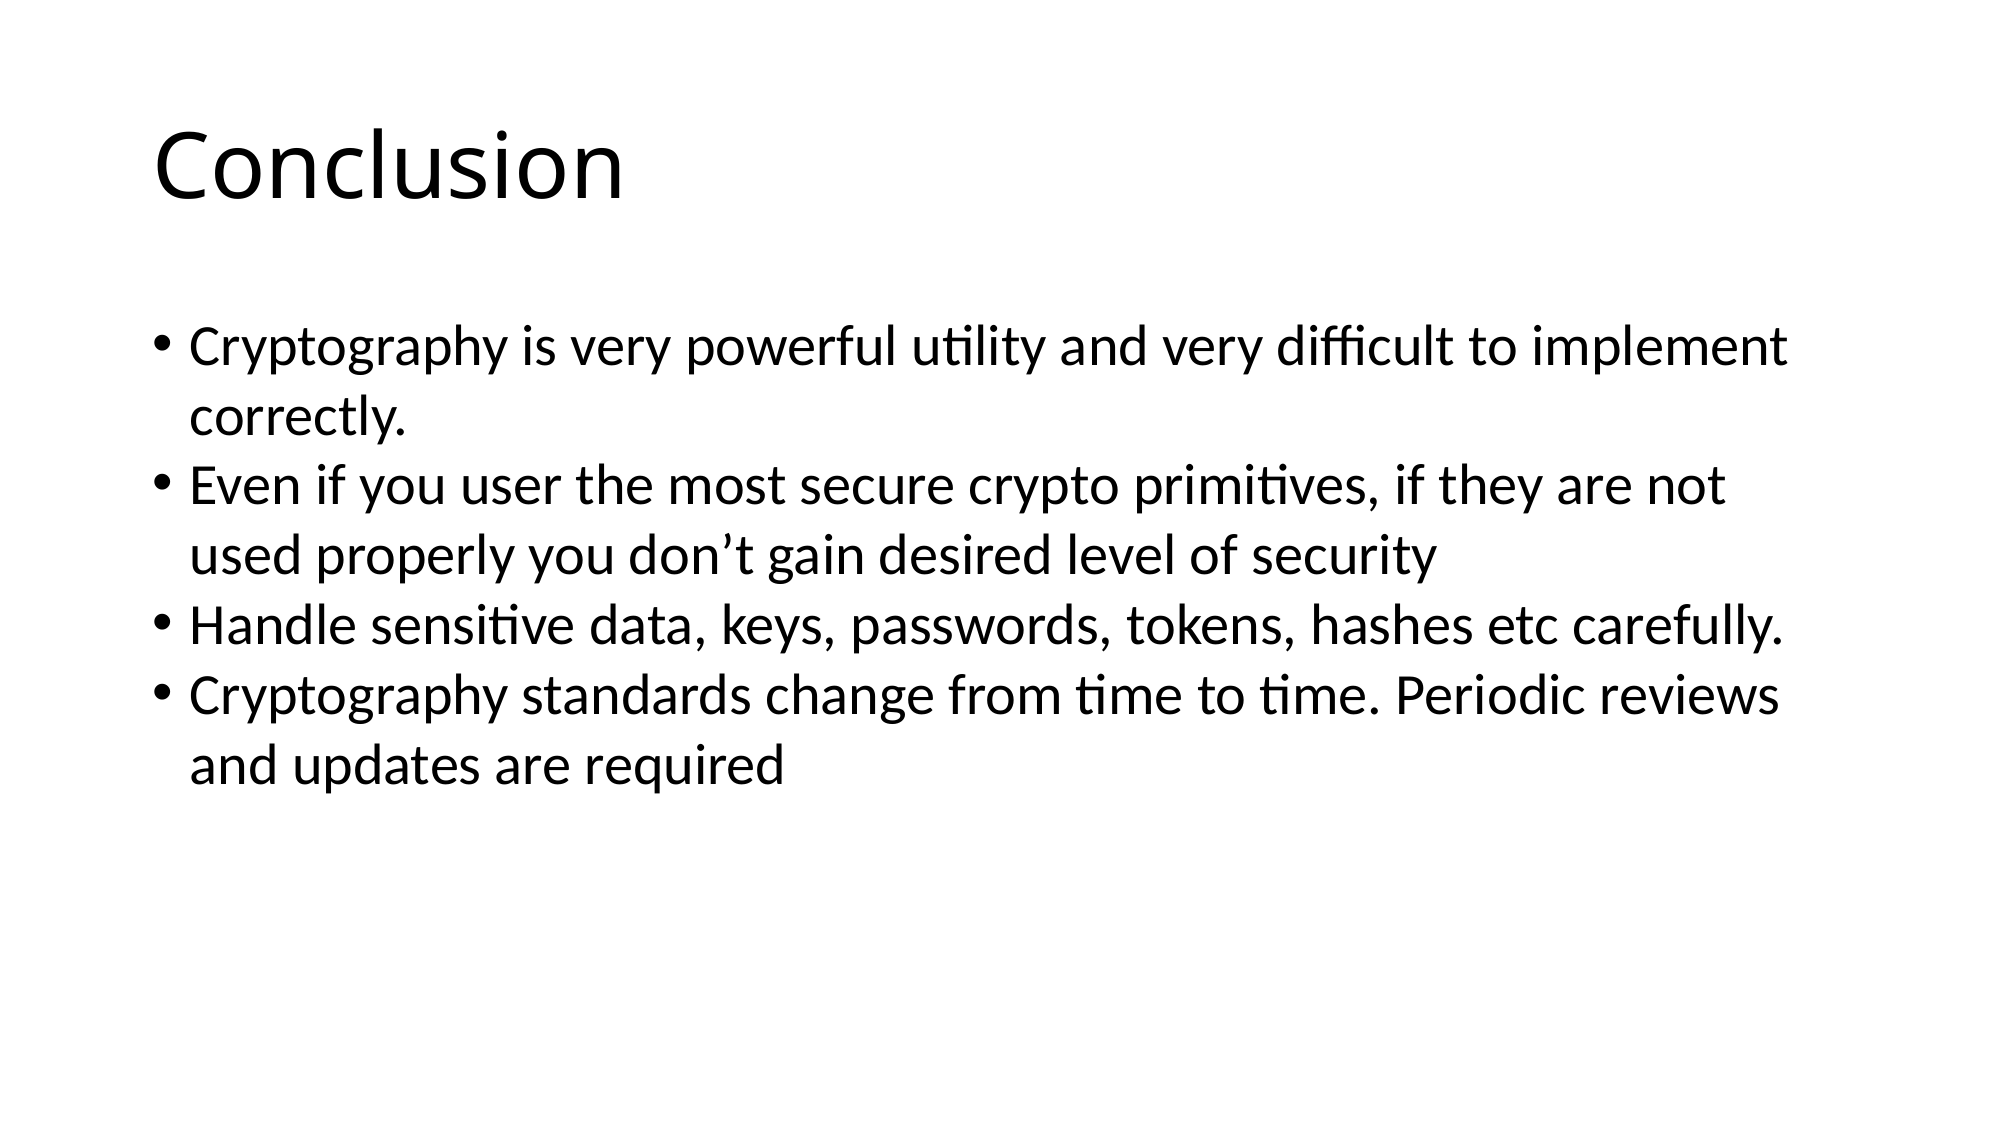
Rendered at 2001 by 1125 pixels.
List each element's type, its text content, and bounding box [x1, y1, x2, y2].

title Conclusion [137, 59, 1863, 278]
list Cryptography is very powerful utility and very difficult to implement correctly. Even if you user the most secure crypto primitives, if they are not used properly you don’t gain desired level of security Handle sensitive data, keys, passwords, tokens, hashes etc carefully. Cryptography standards change from time to time. Periodic reviews and updates are required [137, 299, 1863, 1014]
